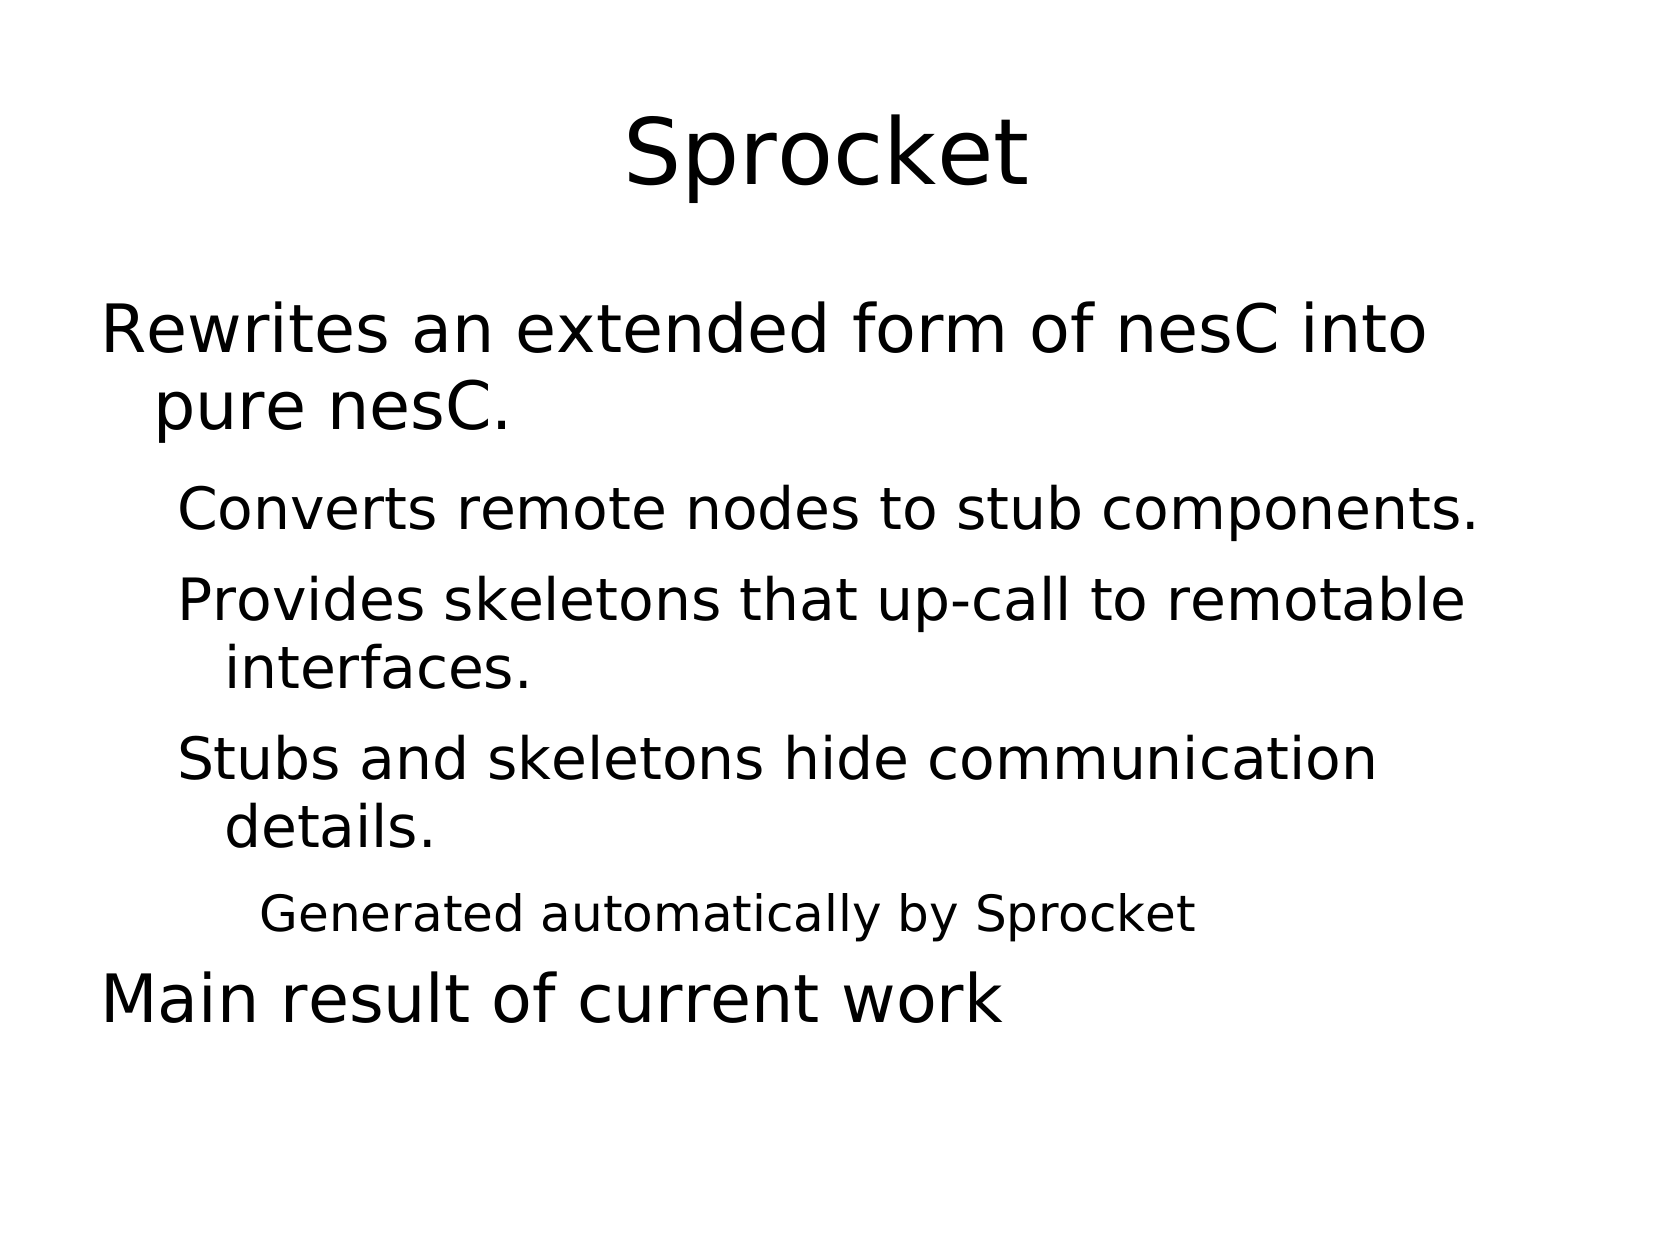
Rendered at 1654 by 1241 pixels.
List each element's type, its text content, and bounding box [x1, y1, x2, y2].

title Sprocket [82, 56, 1571, 250]
list Rewrites an extended form of nesC into pure nesC. Converts remote nodes to stub components. Provides skeletons that up-call to remotable interfaces. Stubs and skeletons hide communication details. Generated automatically by Sprocket Main result of current work [82, 290, 1571, 1094]
